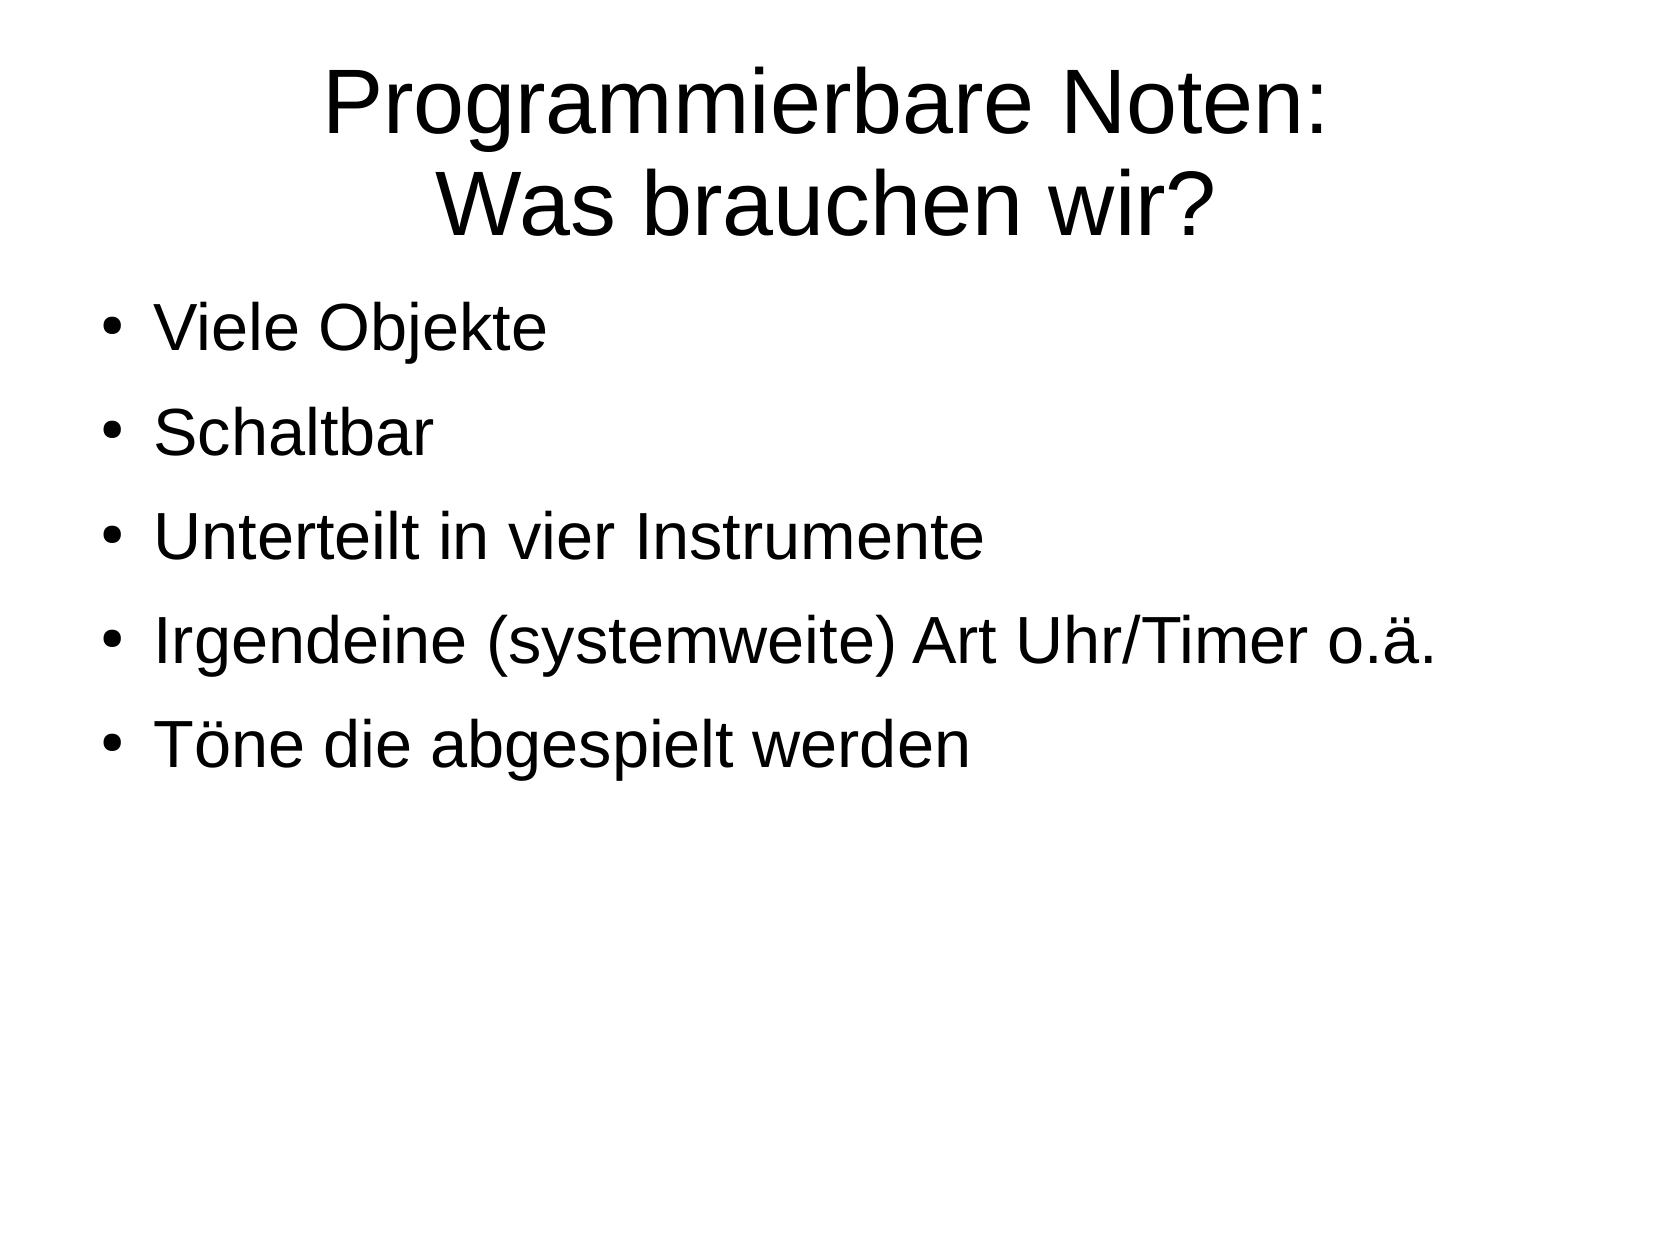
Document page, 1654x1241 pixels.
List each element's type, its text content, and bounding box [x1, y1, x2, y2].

list Viele Objekte Schaltbar Unterteilt in vier Instrumente Irgendeine (systemweite) Art Uhr/Timer o.ä. Töne die abgespielt werden [82, 290, 1571, 1109]
title Programmierbare Noten: Was brauchen wir? [82, 49, 1571, 257]
